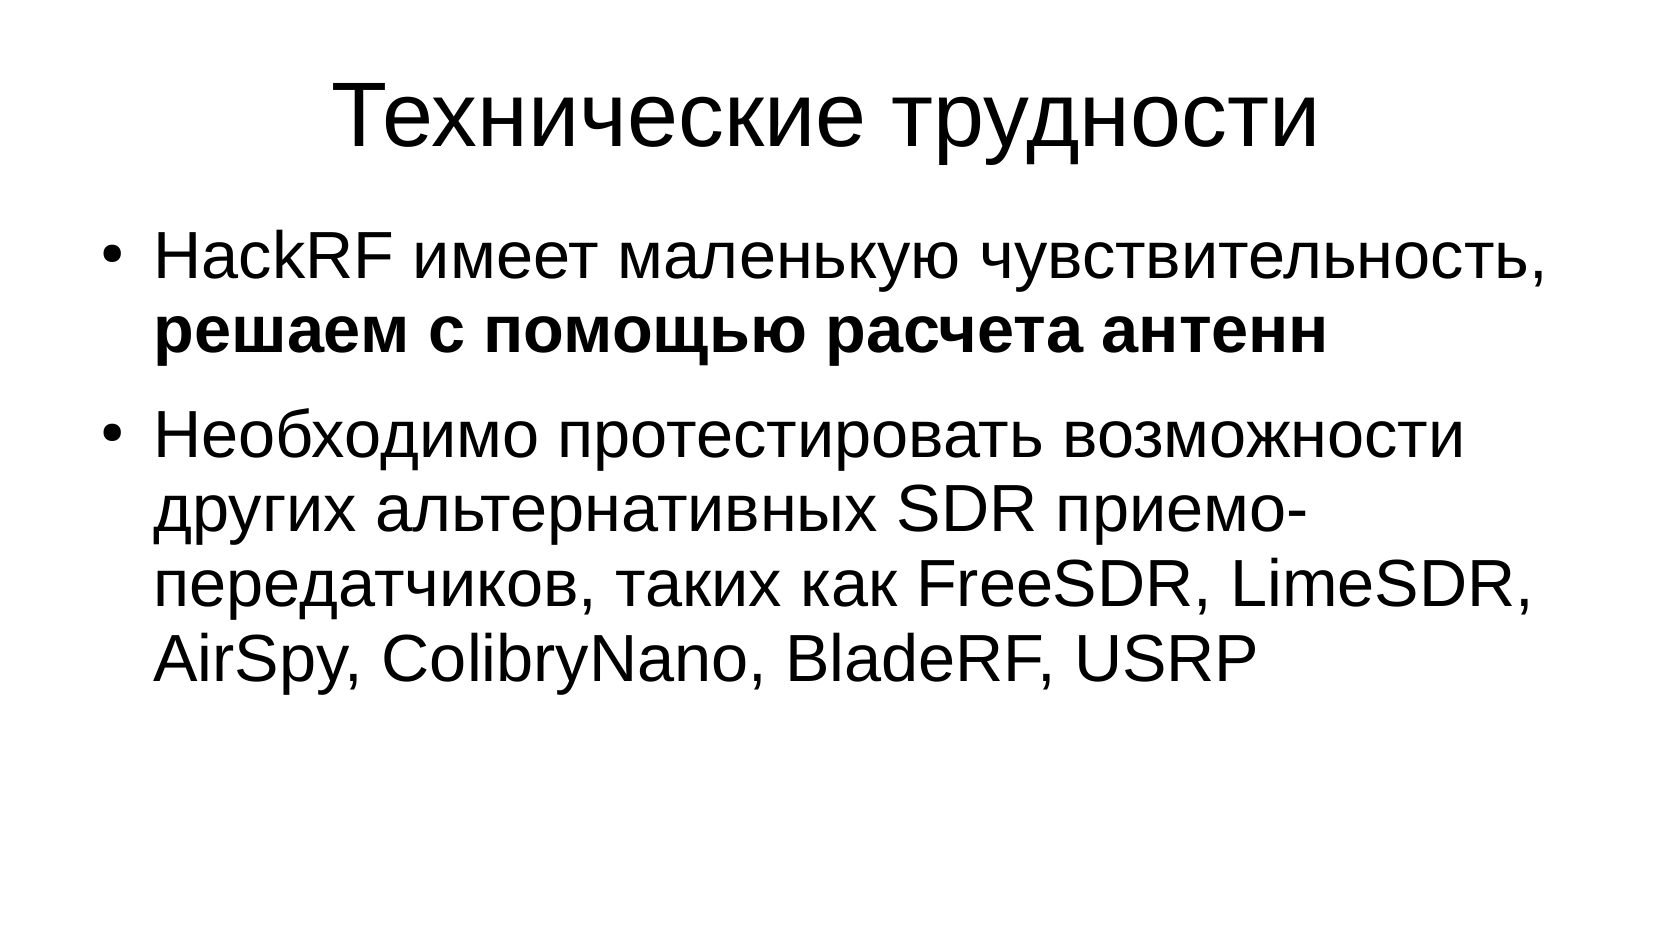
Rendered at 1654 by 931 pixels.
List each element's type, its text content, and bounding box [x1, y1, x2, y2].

title Технические трудности [82, 37, 1571, 193]
list HackRF имеет маленькую чувствительность, решаем с помощью расчета антенн Необходимо протестировать возможности других альтернативных SDR приемо-передатчиков, таких как FreeSDR, LimeSDR, AirSpy, ColibryNano, BladeRF, USRP [82, 217, 1571, 758]
